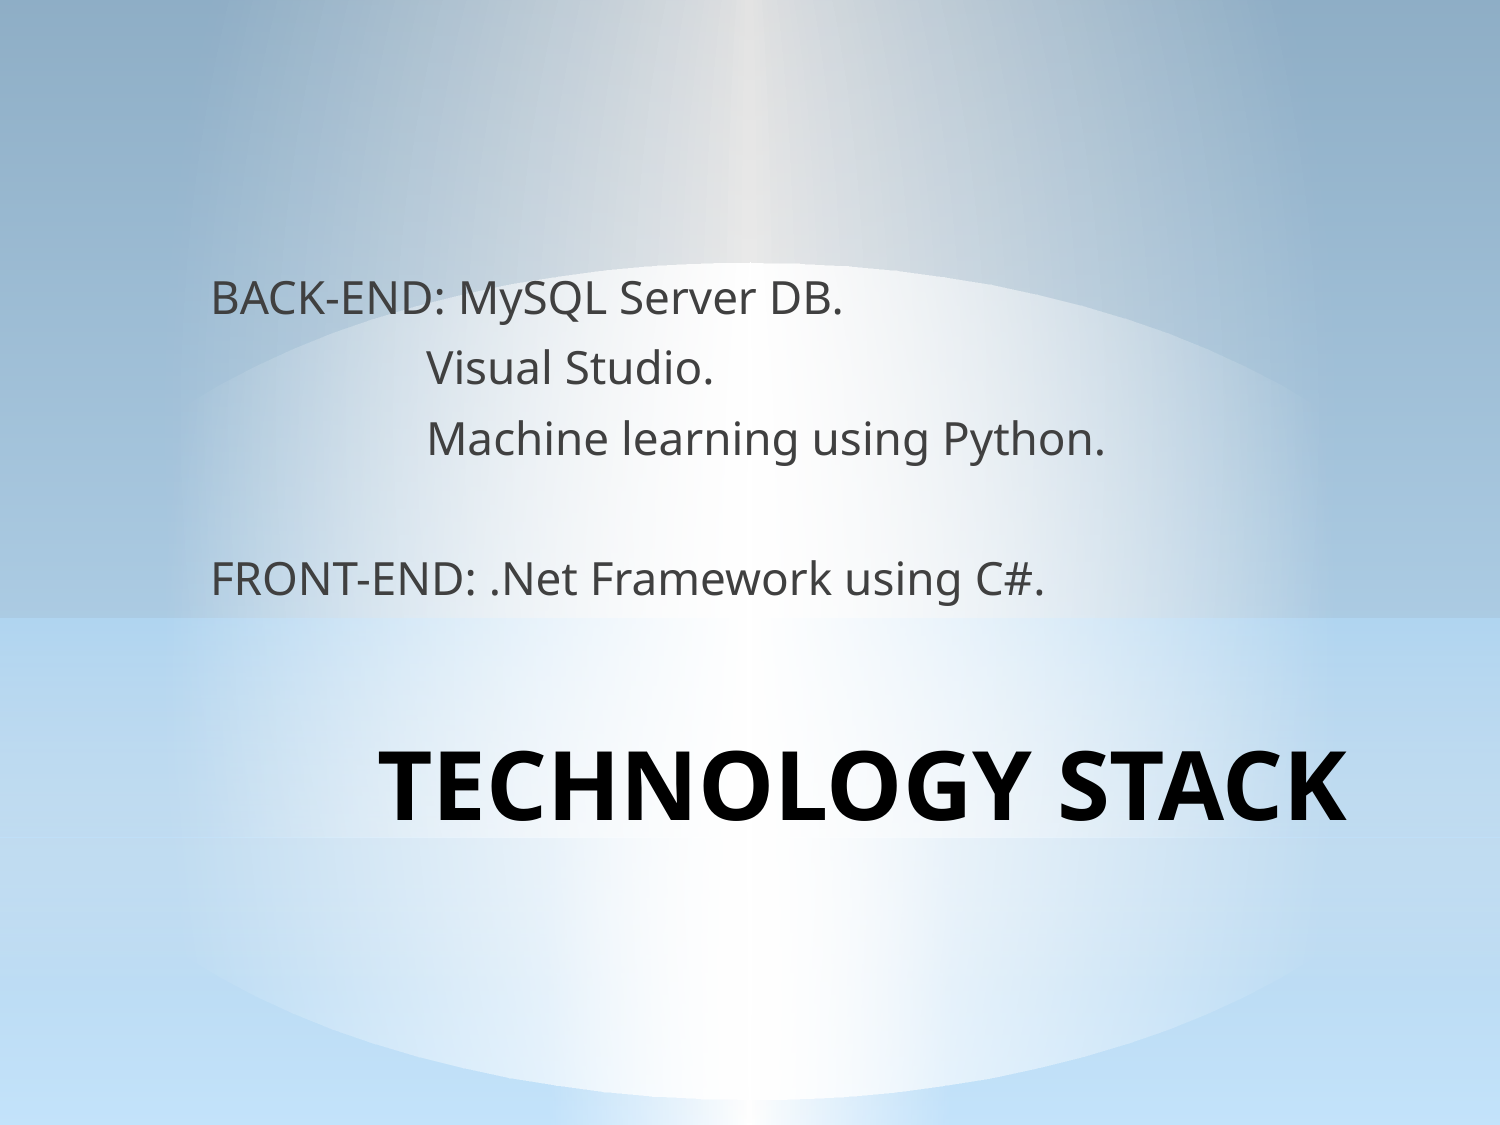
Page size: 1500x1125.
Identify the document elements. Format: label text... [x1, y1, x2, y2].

list BACK-END: MySQL Server DB. Visual Studio. Machine learning using Python. FRONT-END: .Net Framework using C#. [187, 120, 1238, 690]
title TECHNOLOGY STACK [294, 717, 1363, 905]
